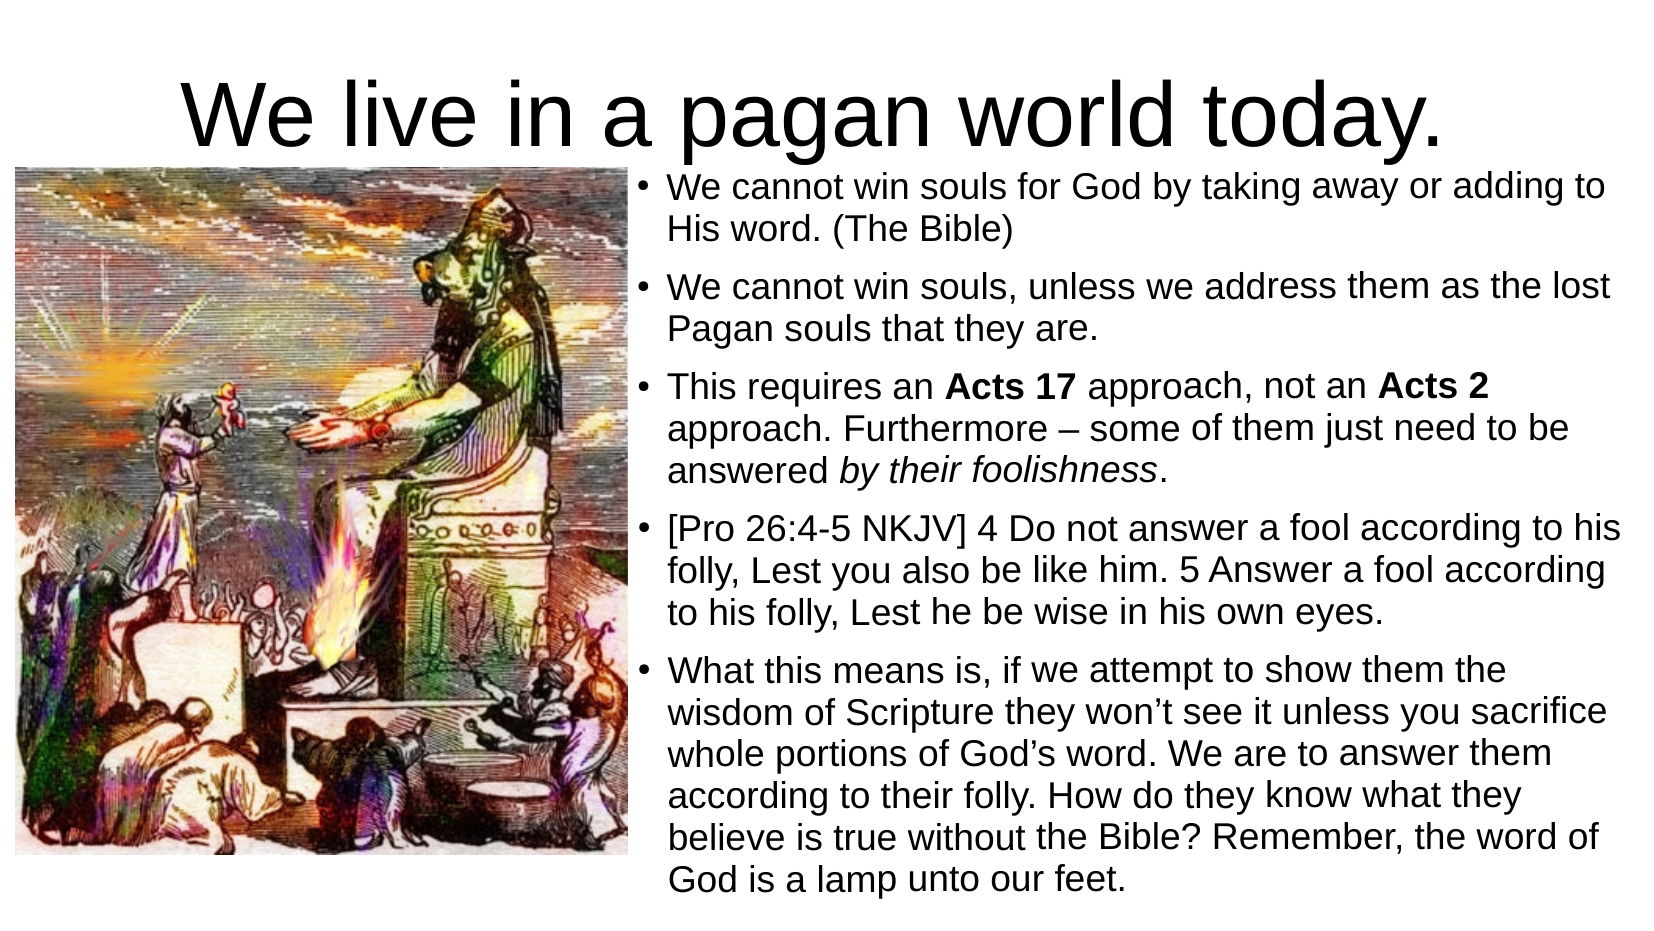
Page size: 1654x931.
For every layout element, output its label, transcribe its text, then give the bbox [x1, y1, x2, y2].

title We live in a pagan world today. [82, 37, 1571, 193]
list We cannot win souls for God by taking away or adding to His word. (The Bible) We cannot win souls, unless we address them as the lost Pagan souls that they are. This requires an Acts 17 approach, not an Acts 2 approach. Furthermore – some of them just need to be answered by their foolishness. [Pro 26:4-5 NKJV] 4 Do not answer a fool according to his folly, Lest you also be like him. 5 Answer a fool according to his folly, Lest he be wise in his own eyes. What this means is, if we attempt to show them the wisdom of Scripture they won’t see it unless you sacrifice whole portions of God’s word. We are to answer them according to their folly. How do they know what they believe is true without the Bible? Remember, the word of God is a lamp unto our feet. [626, 164, 1636, 901]
picture [15, 167, 628, 856]
